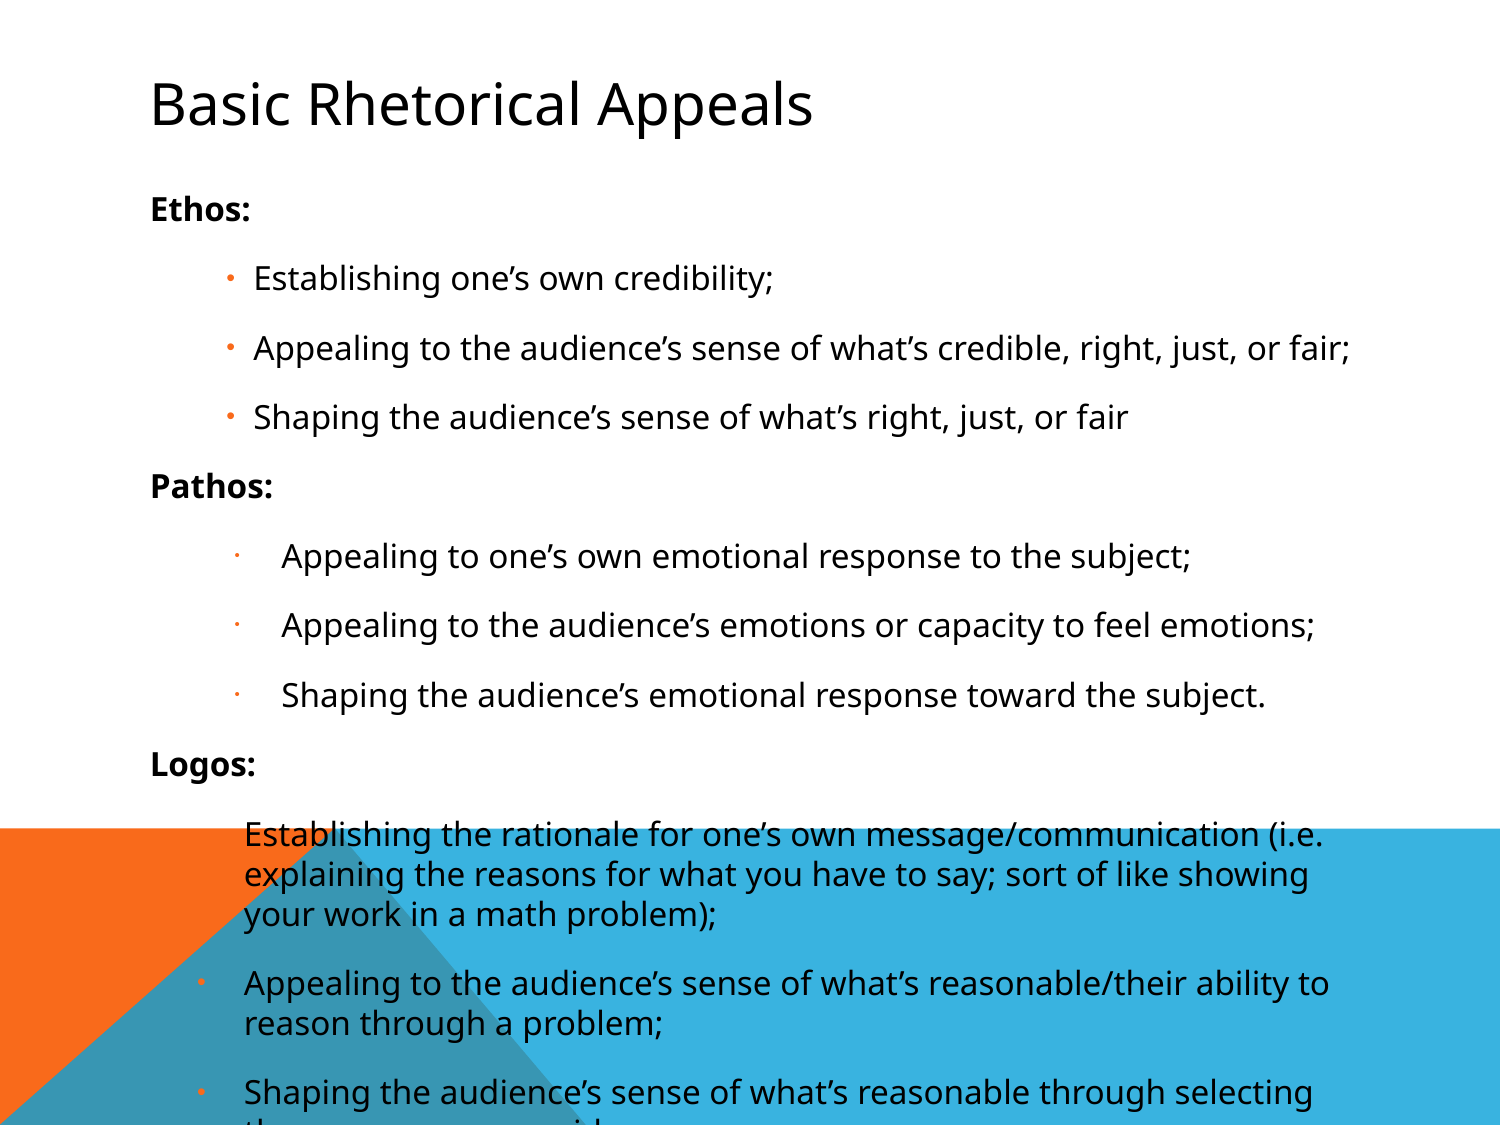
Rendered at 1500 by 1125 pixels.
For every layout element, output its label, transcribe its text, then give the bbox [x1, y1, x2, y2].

list Ethos: Establishing one’s own credibility; Appealing to the audience’s sense of what’s credible, right, just, or fair; Shaping the audience’s sense of what’s right, just, or fair Pathos: Appealing to one’s own emotional response to the subject; Appealing to the audience’s emotions or capacity to feel emotions; Shaping the audience’s emotional response toward the subject. Logos: Establishing the rationale for one’s own message/communication (i.e. explaining the reasons for what you have to say; sort of like showing your work in a math problem); Appealing to the audience’s sense of what’s reasonable/their ability to reason through a problem; Shaping the audience’s sense of what’s reasonable through selecting the reasons one provides. [135, 180, 1369, 768]
title Basic Rhetorical Appeals [135, 60, 1369, 150]
